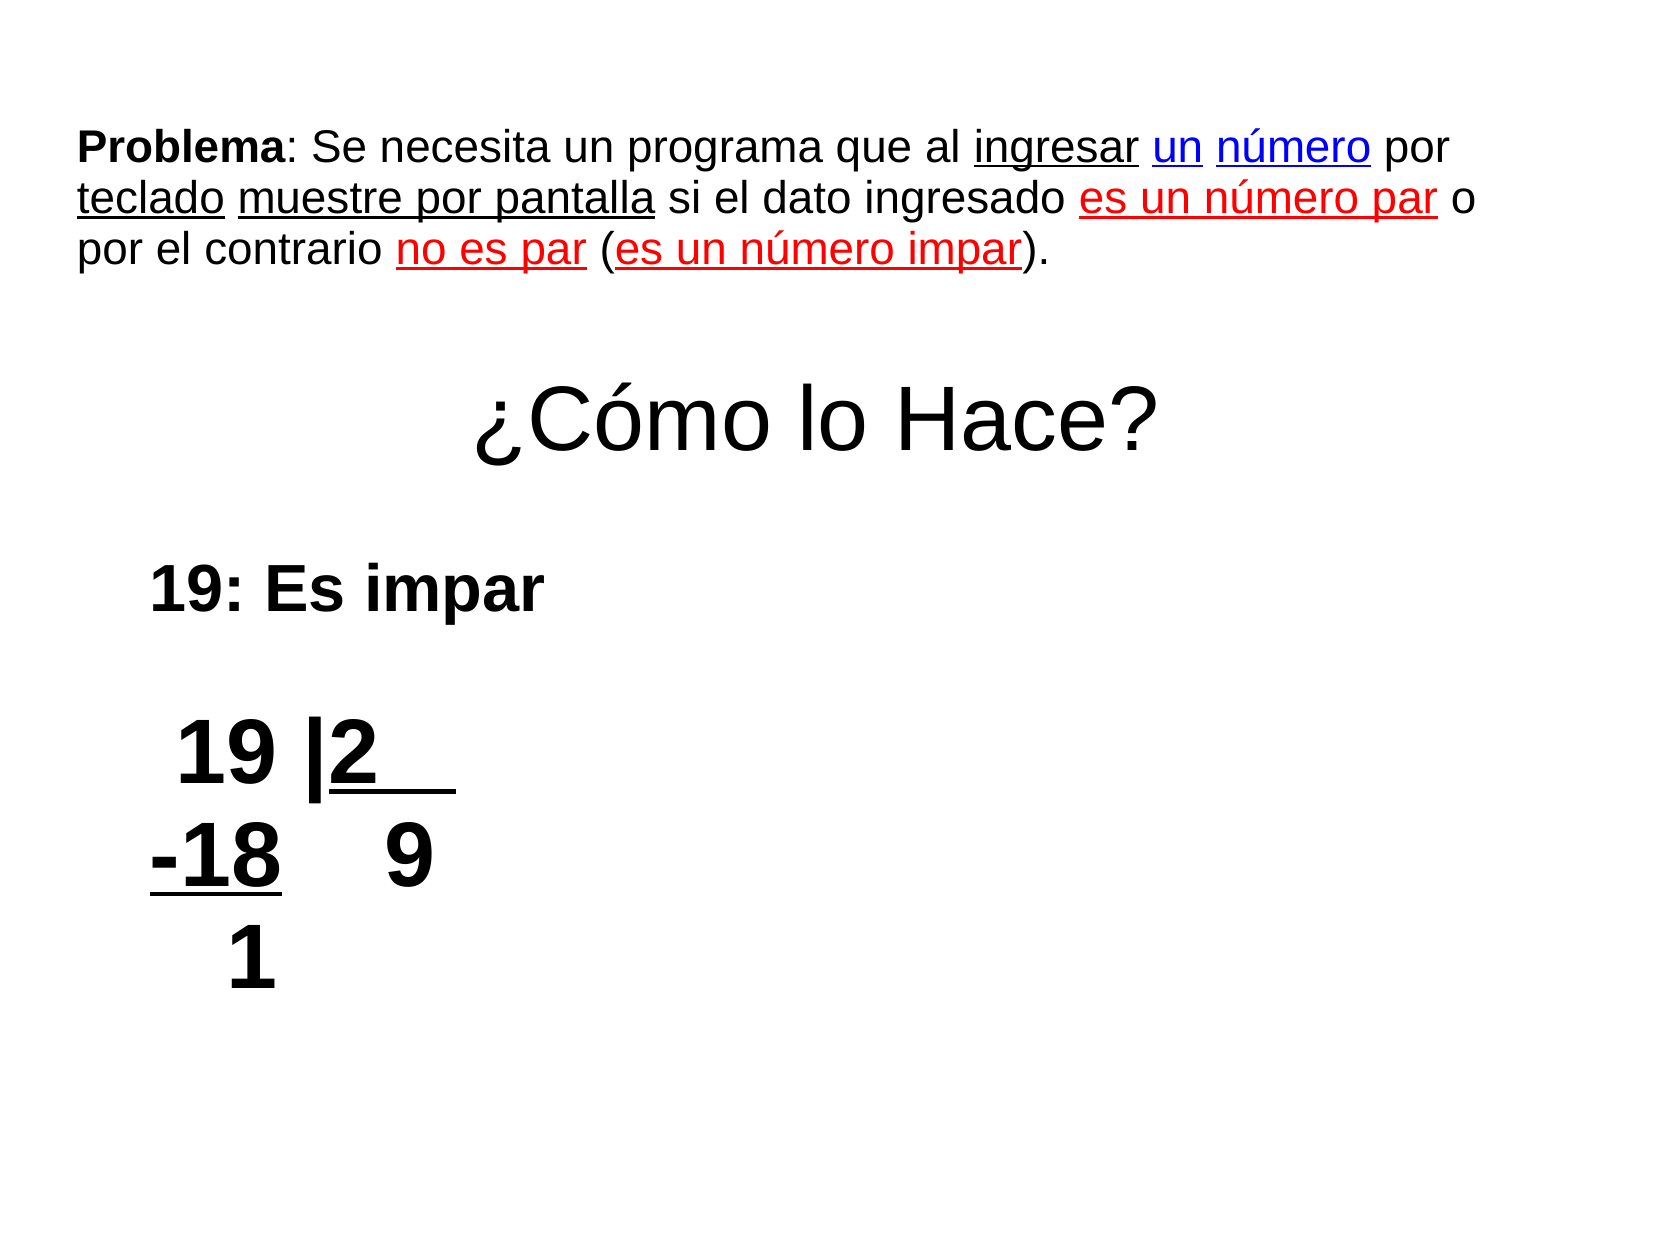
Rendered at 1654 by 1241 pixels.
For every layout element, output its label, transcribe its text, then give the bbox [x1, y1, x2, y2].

subtitle Problema: Se necesita un programa que al ingresar un número por teclado muestre por pantalla si el dato ingresado es un número par o por el contrario no es par (es un número impar). [76, 105, 1510, 291]
title ¿Cómo lo Hace? [71, 315, 1561, 523]
text_box 19: Es impar 19 |2 -18 9 1 [135, 544, 586, 1016]
